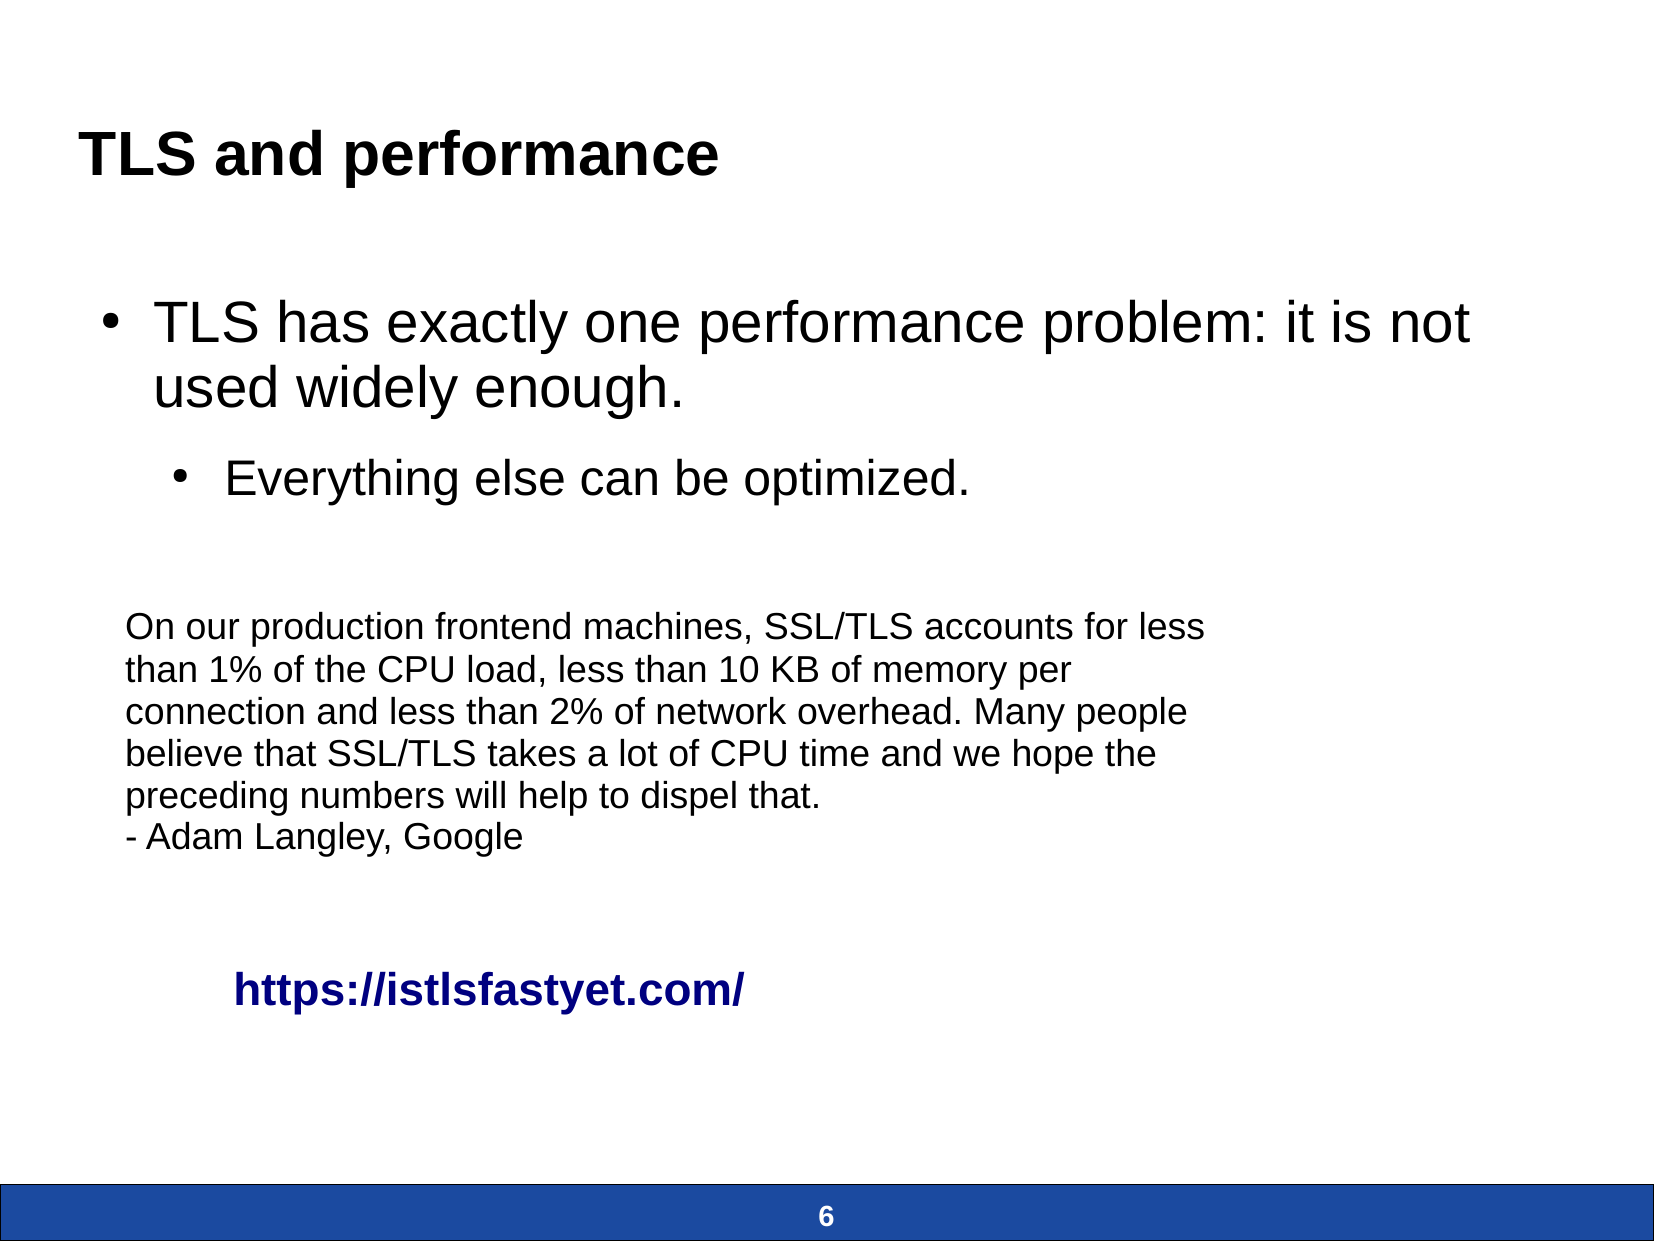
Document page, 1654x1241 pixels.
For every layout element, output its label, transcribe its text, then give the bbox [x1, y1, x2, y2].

list TLS has exactly one performance problem: it is not used widely enough. Everything else can be optimized. [82, 290, 1571, 1109]
title TLS and performance [78, 50, 1567, 258]
text_box On our production frontend machines, SSL/TLS accounts for less than 1% of the CPU load, less than 10 KB of memory per connection and less than 2% of network overhead. Many people believe that SSL/TLS takes a lot of CPU time and we hope the preceding numbers will help to dispel that. - Adam Langley, Google [110, 598, 1277, 950]
text_box https://istlsfastyet.com/ [218, 956, 1120, 1028]
